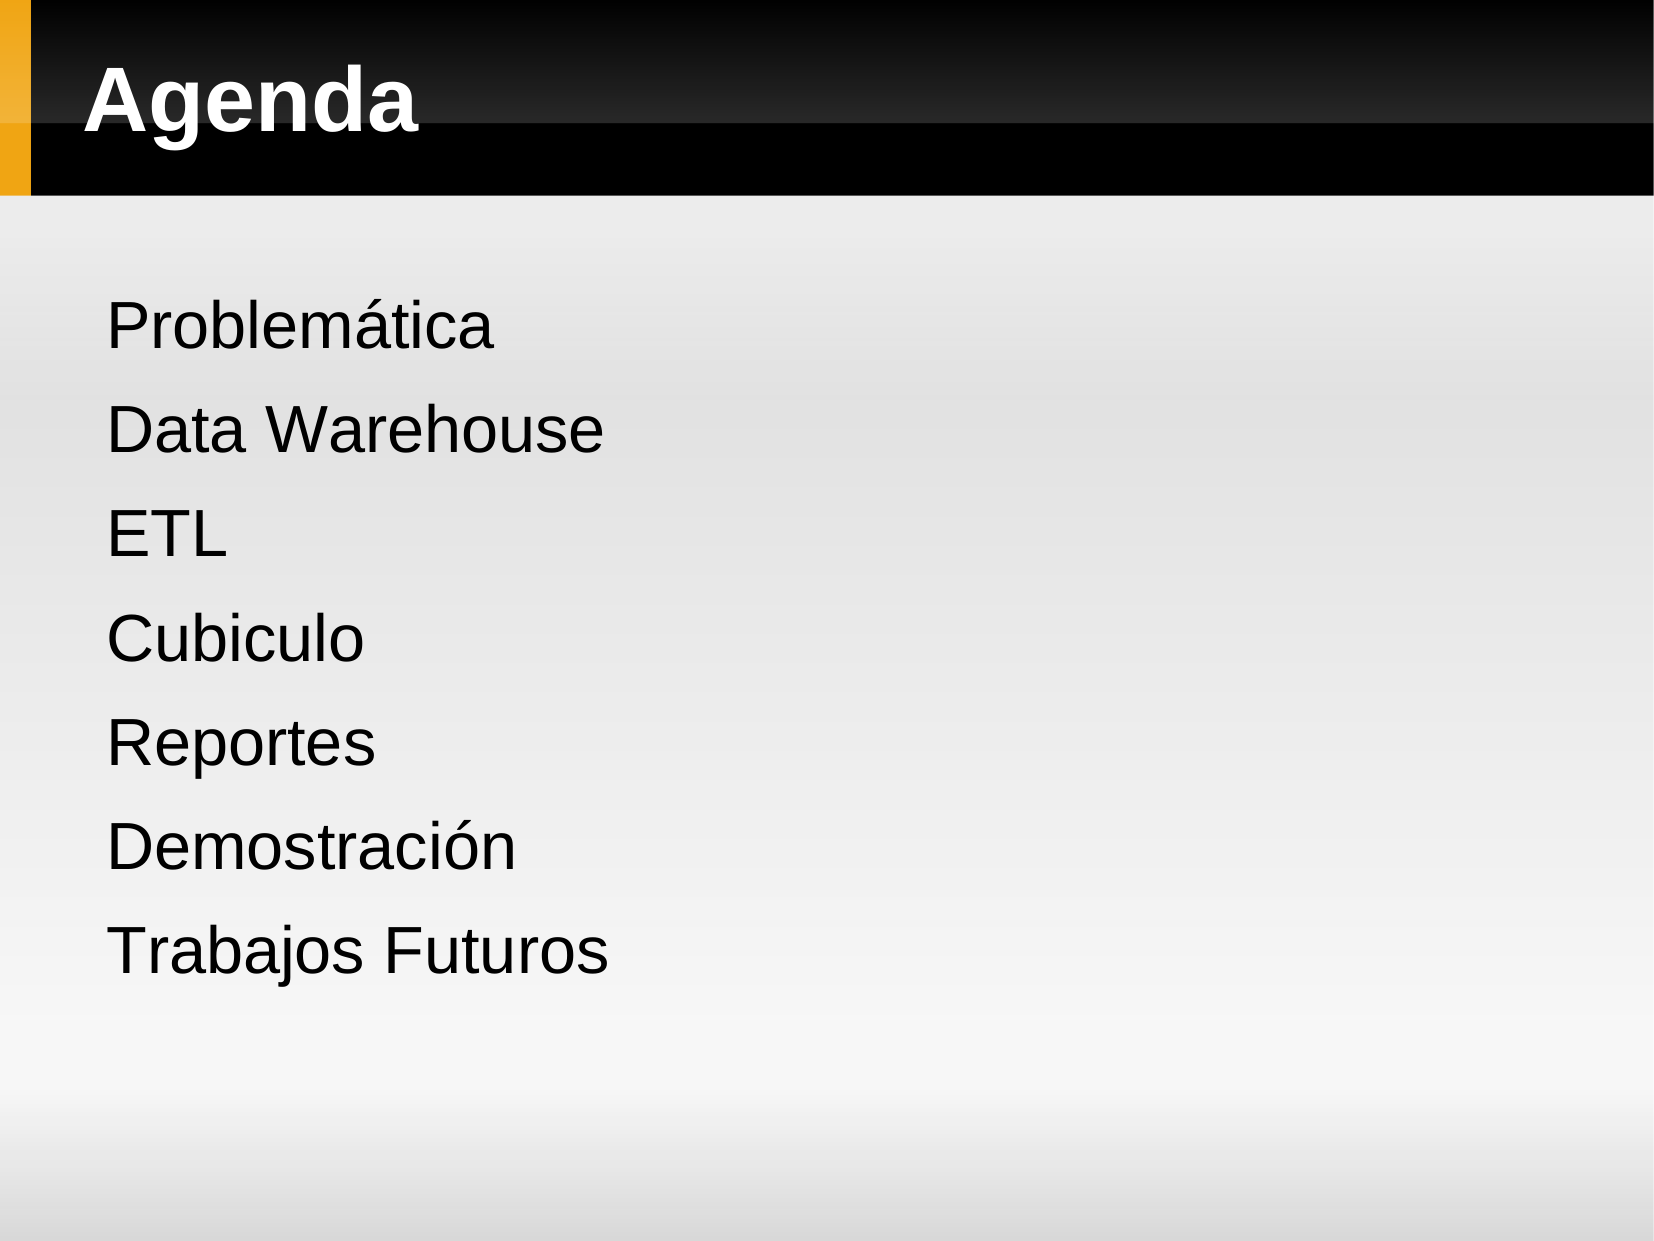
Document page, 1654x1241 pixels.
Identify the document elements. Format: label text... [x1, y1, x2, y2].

list Problemática Data Warehouse ETL Cubiculo Reportes Demostración Trabajos Futuros [88, 287, 1577, 1092]
picture [0, 0, 1654, 1241]
title Agenda [82, 3, 1571, 196]
